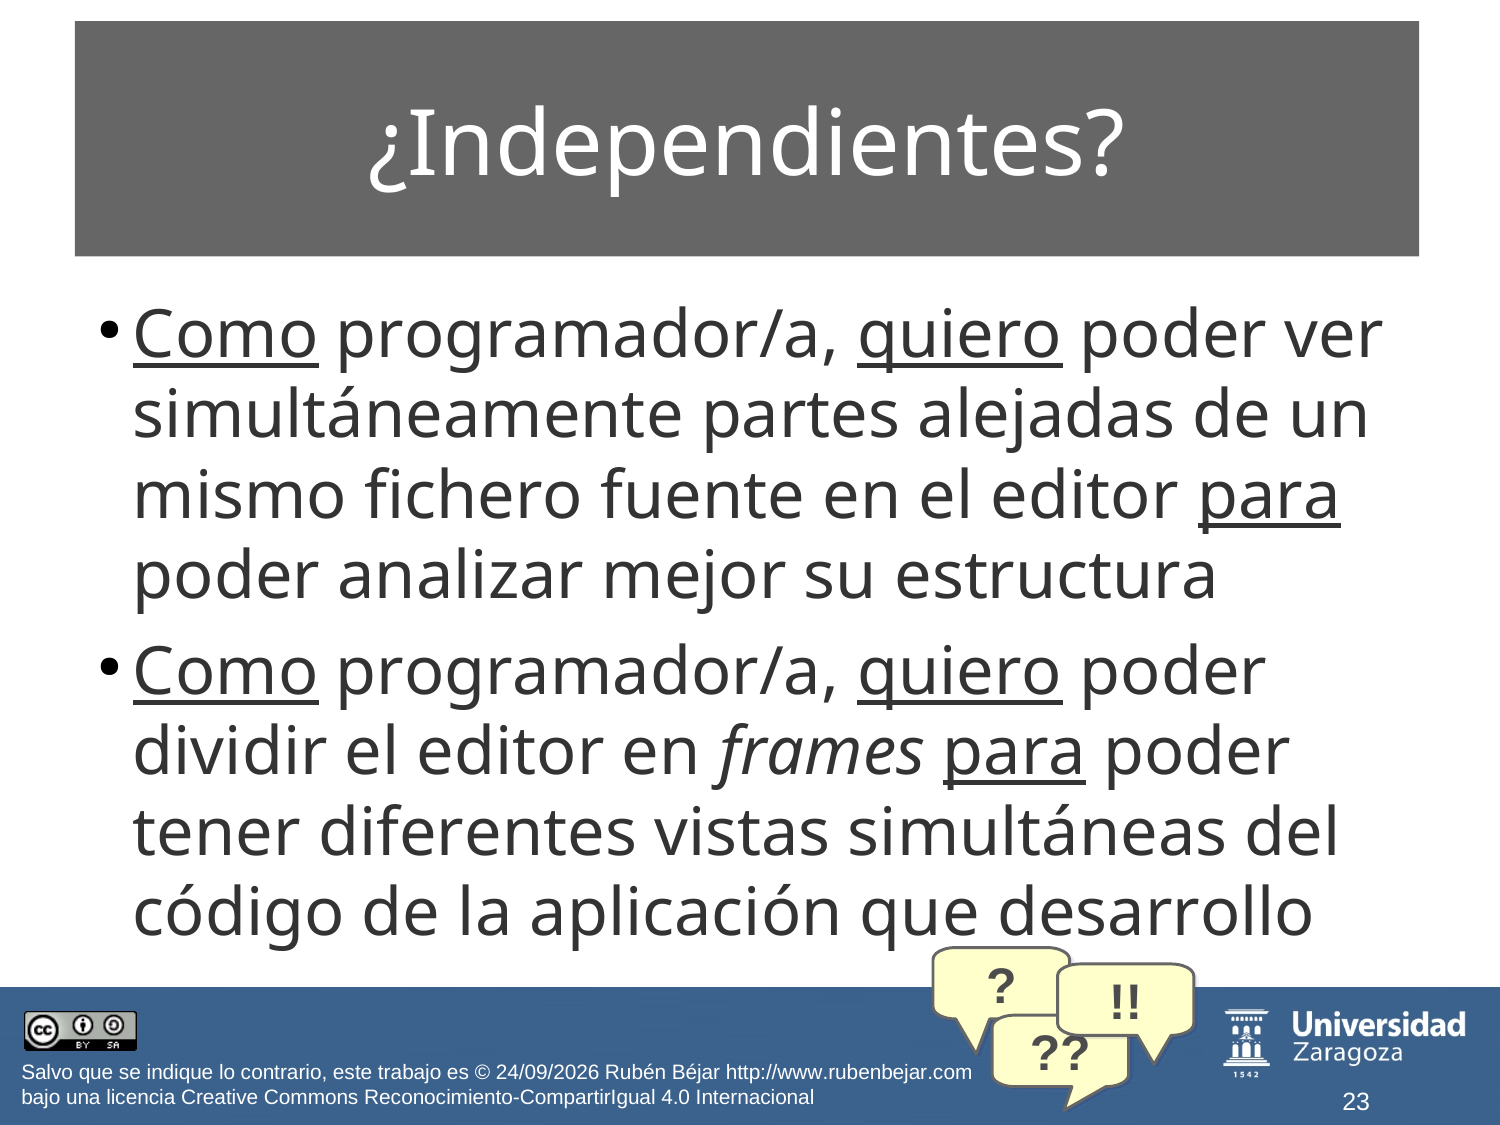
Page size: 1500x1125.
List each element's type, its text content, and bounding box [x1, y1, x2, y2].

text_box ? [933, 947, 1070, 1055]
text_box !! [1057, 963, 1194, 1065]
list Como programador/a, quiero poder ver simultáneamente partes alejadas de un mismo fichero fuente en el editor para poder analizar mejor su estructura Como programador/a, quiero poder dividir el editor en frames para poder tener diferentes vistas simultáneas del código de la aplicación que desarrollo [82, 283, 1418, 957]
title ¿Independientes? [74, 21, 1420, 257]
text_box ?? [992, 1015, 1129, 1111]
picture [0, 987, 1500, 1125]
